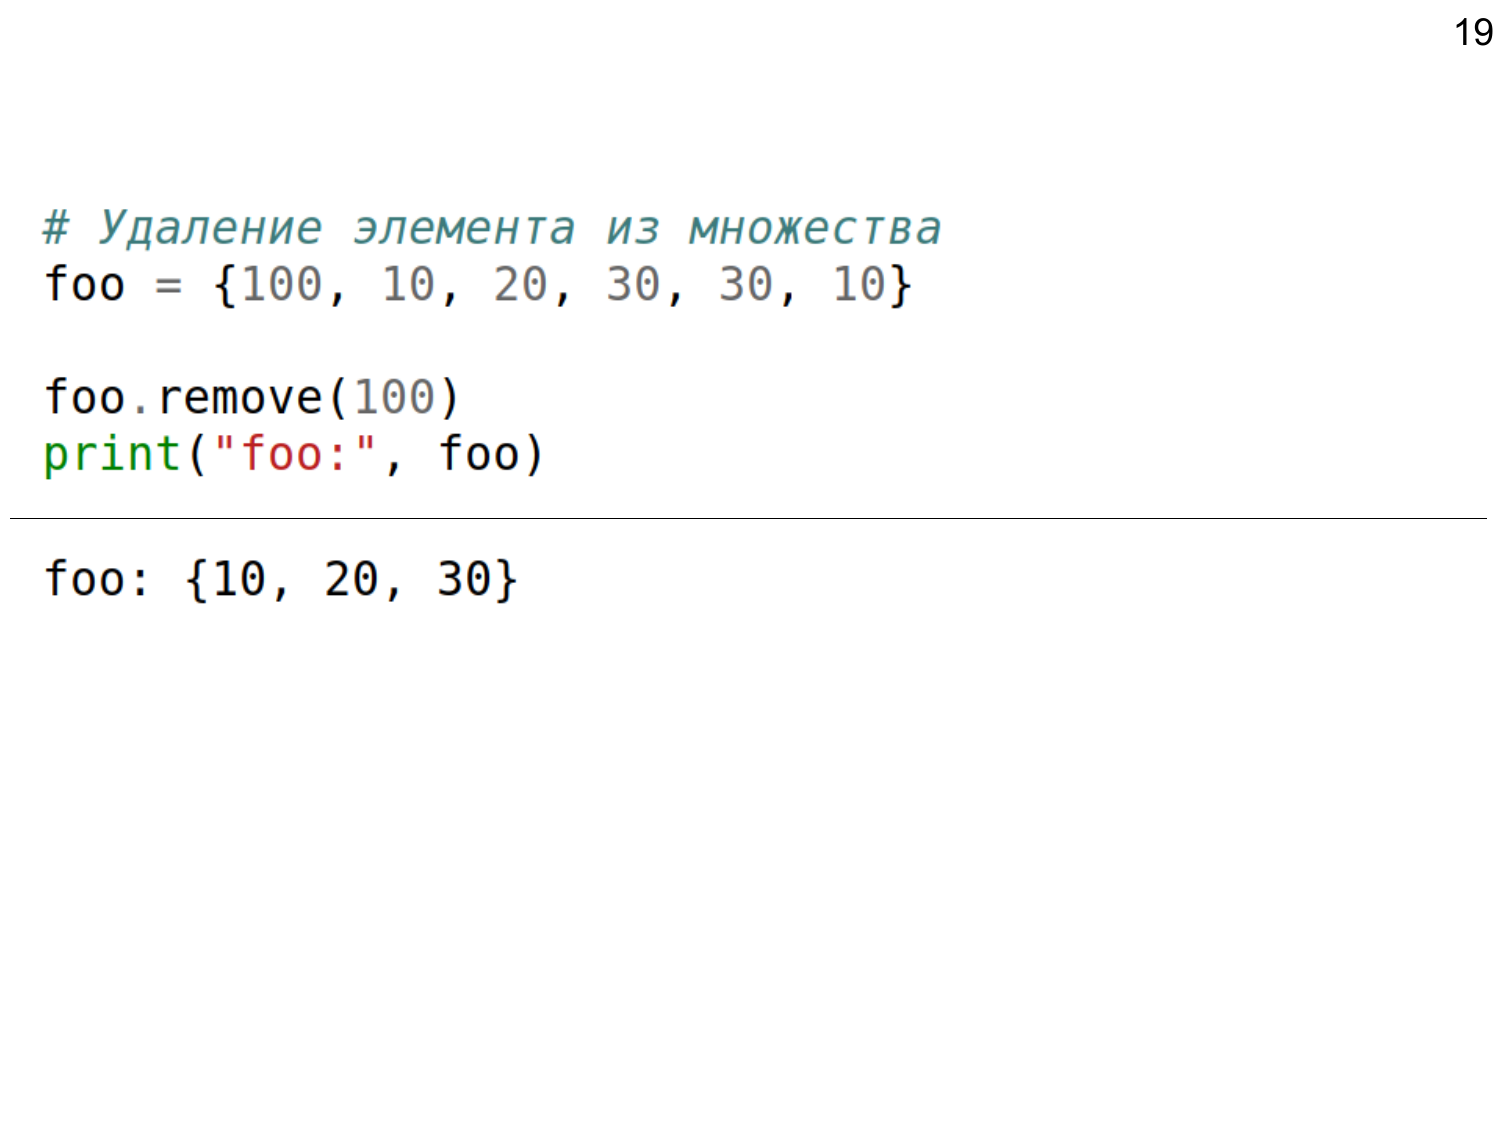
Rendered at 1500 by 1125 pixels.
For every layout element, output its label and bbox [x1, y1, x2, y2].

picture [37, 545, 524, 624]
picture [31, 197, 956, 489]
